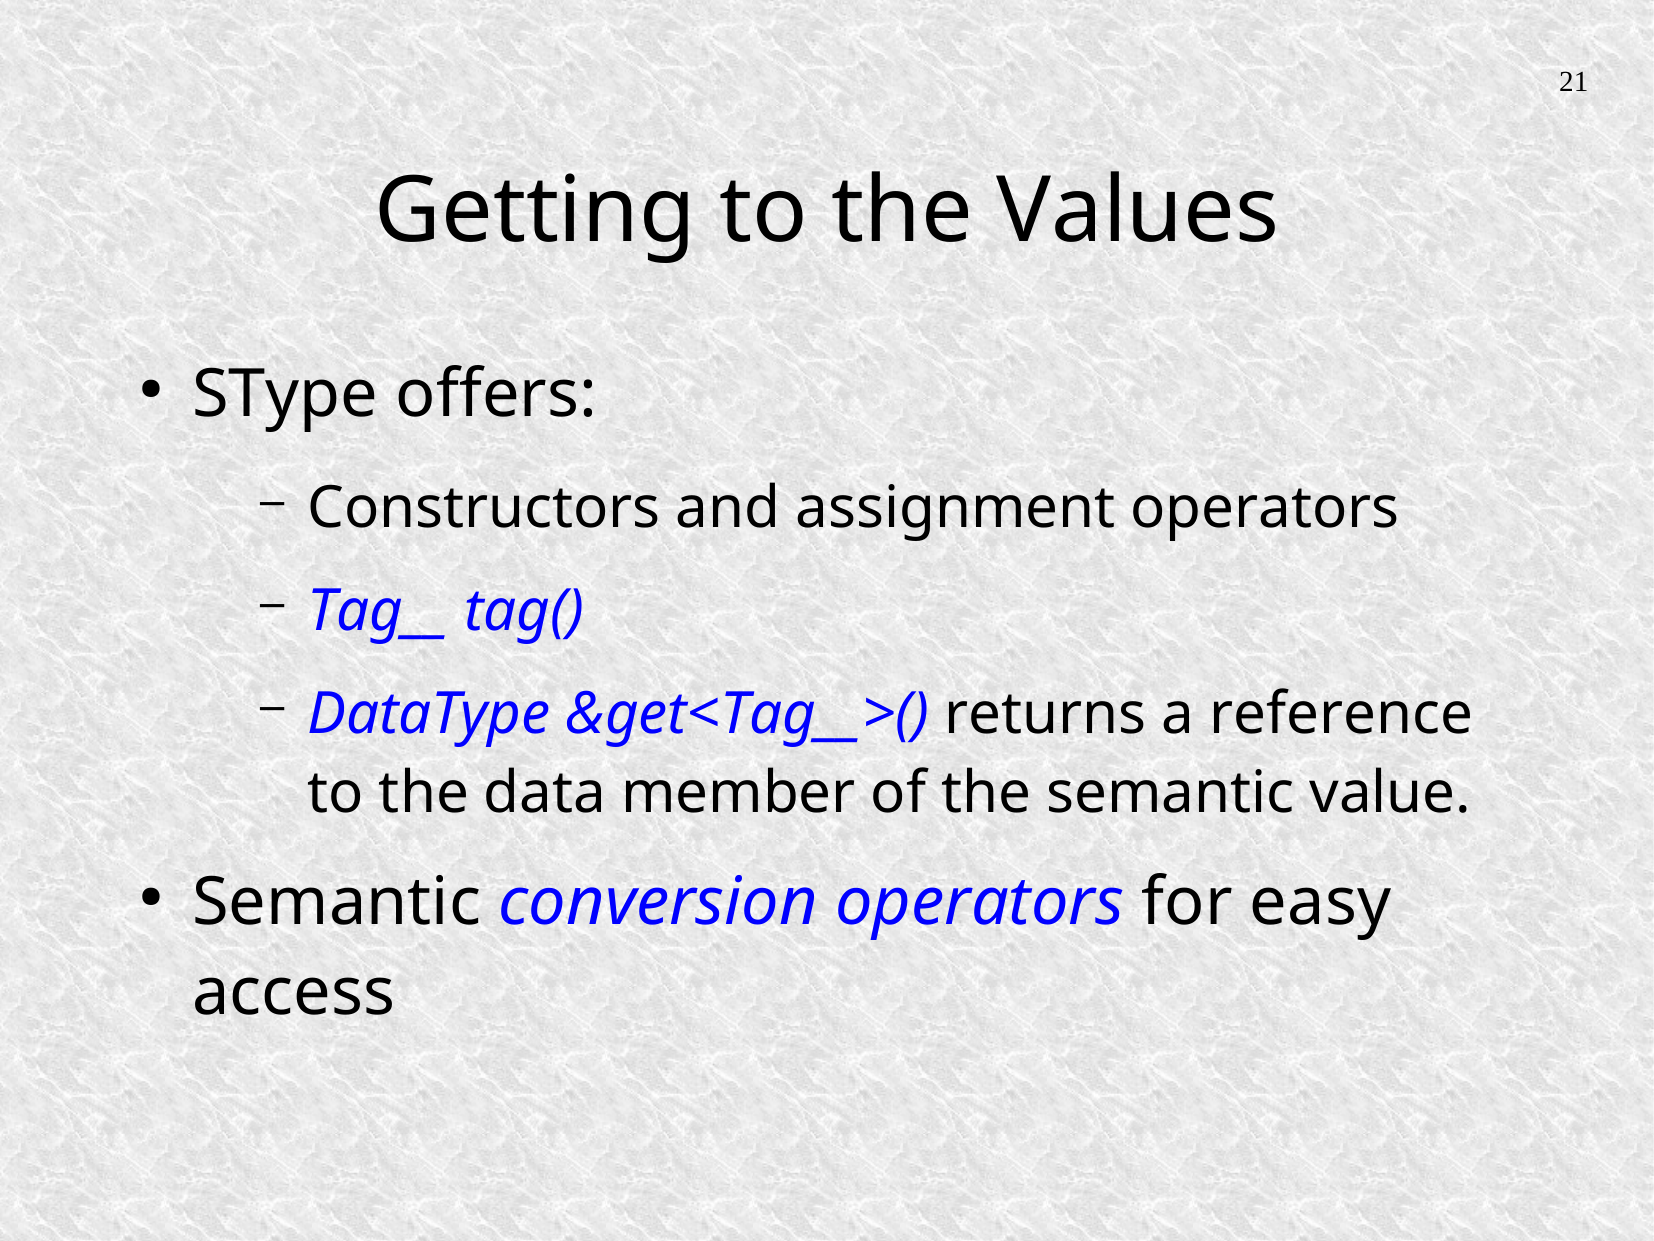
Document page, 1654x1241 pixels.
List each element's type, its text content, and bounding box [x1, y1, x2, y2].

picture [0, 0, 1654, 1241]
title Getting to the Values [121, 102, 1534, 311]
list SType offers: Constructors and assignment operators Tag__ tag() DataType &get<Tag__>() returns a reference to the data member of the semantic value. Semantic conversion operators for easy access [121, 344, 1534, 1127]
